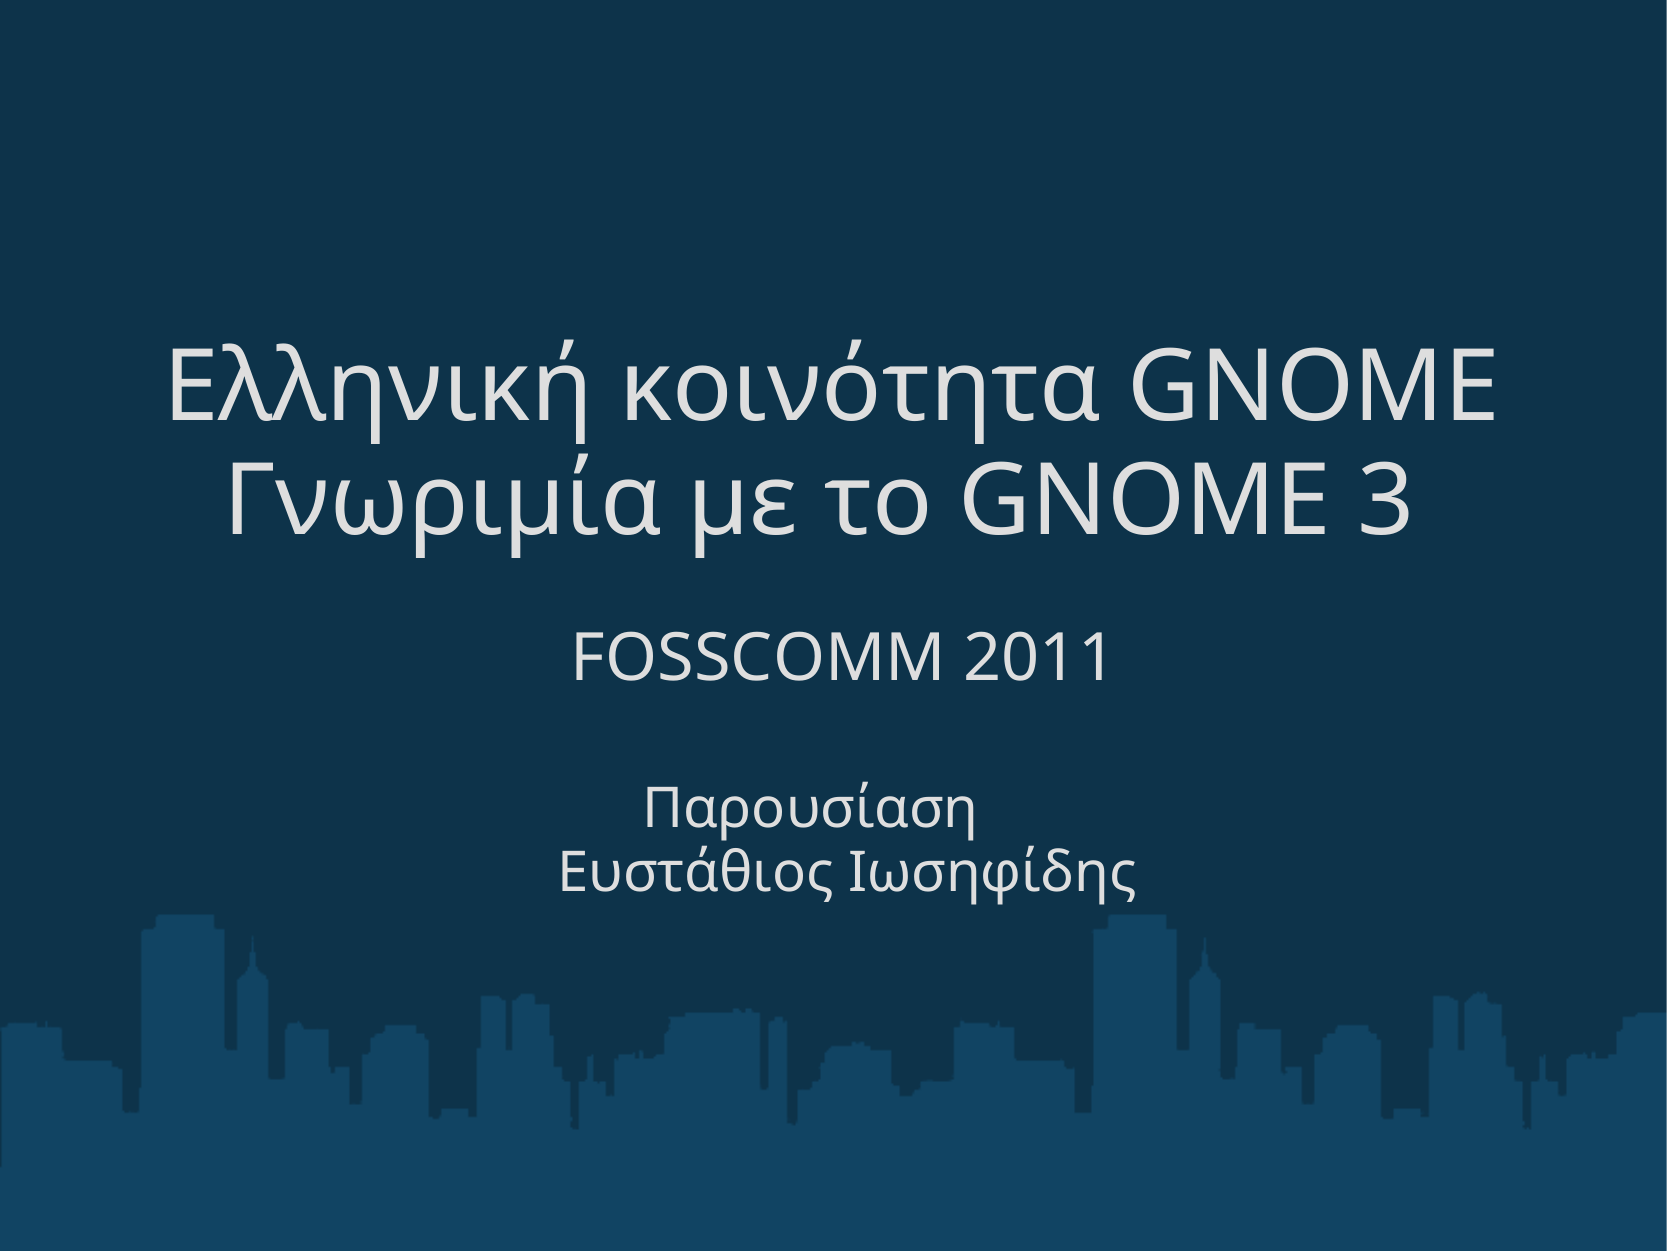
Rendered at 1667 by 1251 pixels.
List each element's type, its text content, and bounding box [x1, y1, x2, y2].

text_box Παρουσίαση Ευστάθιος Ιωσηφίδης [323, 775, 1372, 905]
subtitle FOSSCOMM 2011 [290, 620, 1397, 726]
title Ελληνική κοινότητα GNOME Γνωριμία με το GNOME 3 [139, 329, 1525, 560]
picture [0, 0, 1667, 1251]
